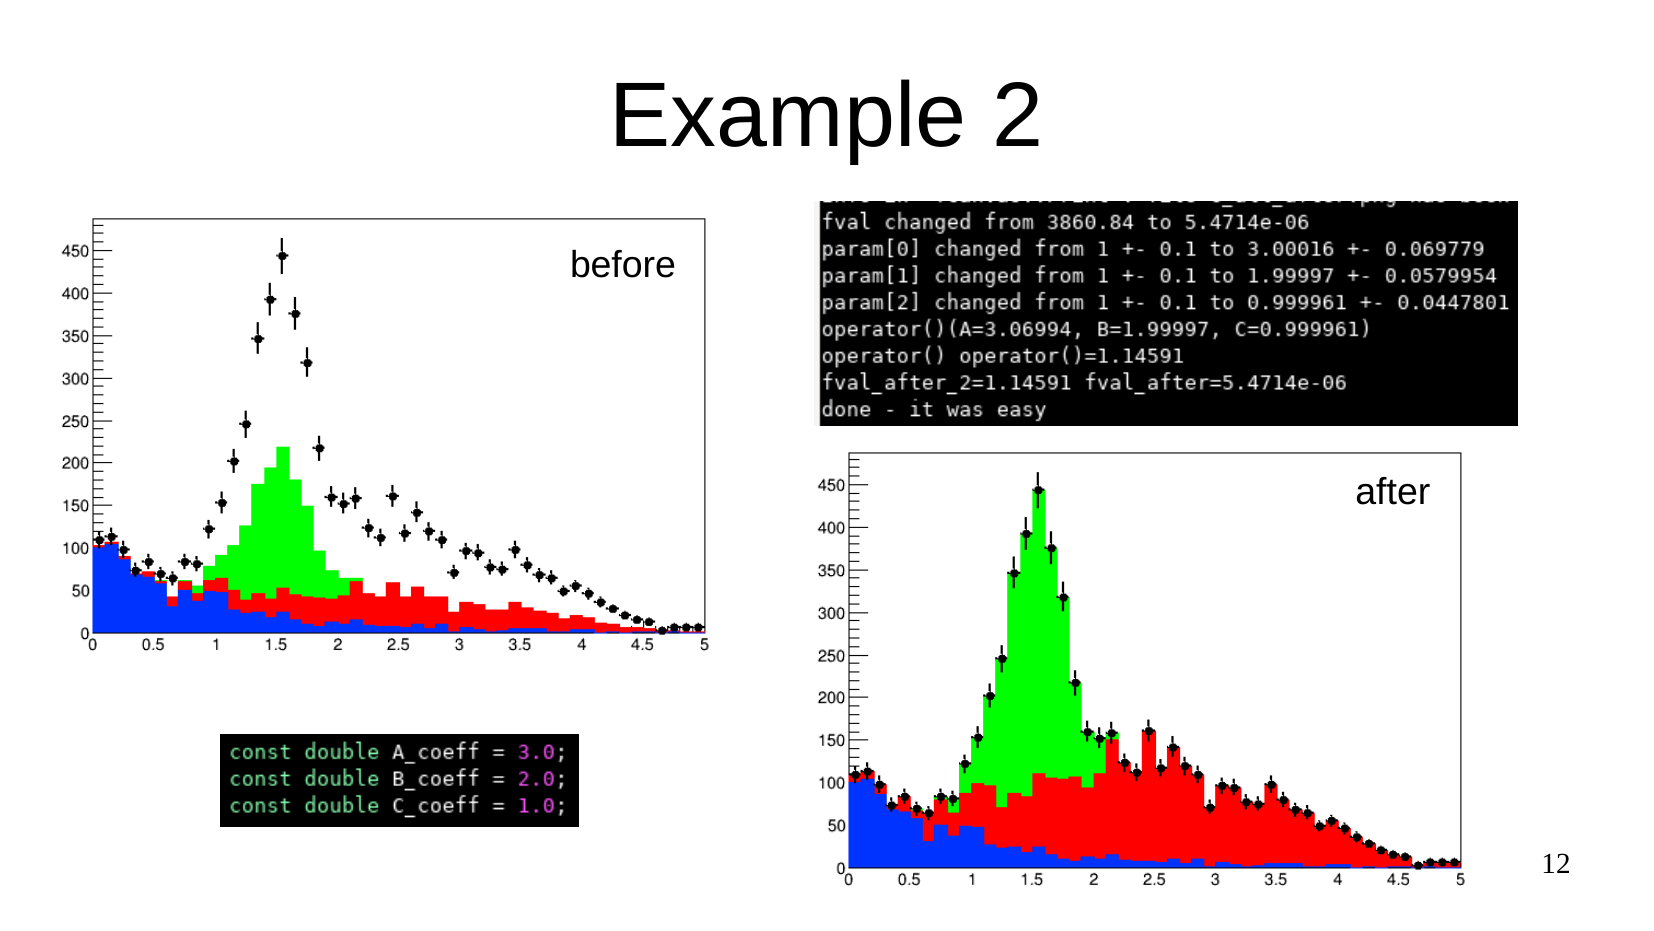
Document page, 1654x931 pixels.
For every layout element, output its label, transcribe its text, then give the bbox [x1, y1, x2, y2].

picture [220, 734, 579, 827]
picture [17, 167, 1537, 920]
text_box after [1340, 462, 1446, 520]
title Example 2 [82, 37, 1571, 193]
text_box before [555, 236, 691, 294]
